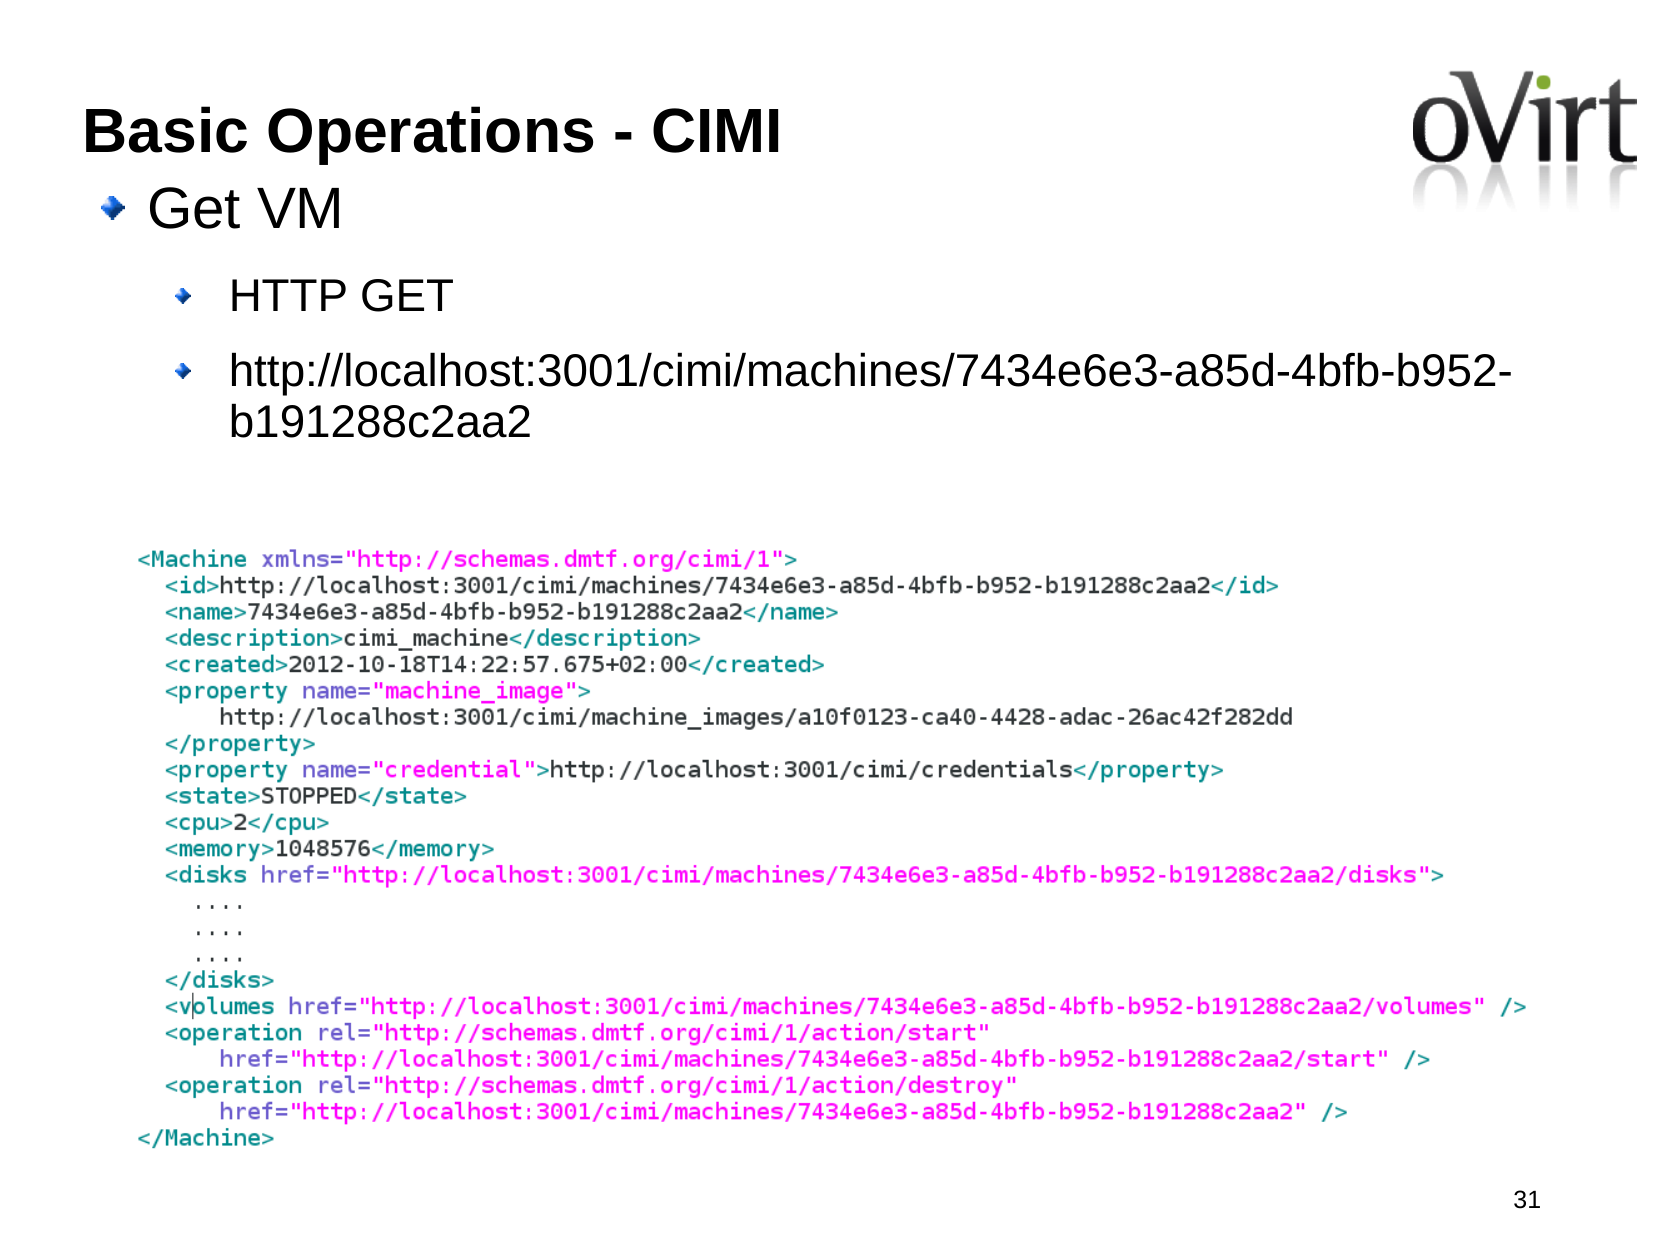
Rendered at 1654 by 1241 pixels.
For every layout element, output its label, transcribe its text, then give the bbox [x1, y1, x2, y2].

title Basic Operations - CIMI [82, 37, 1303, 226]
picture [136, 547, 1532, 1152]
list Get VM HTTP GET http://localhost:3001/cimi/machines/7434e6e3-a85d-4bfb-b952-b191288c2aa2 [86, 175, 1576, 970]
picture [1413, 63, 1637, 212]
